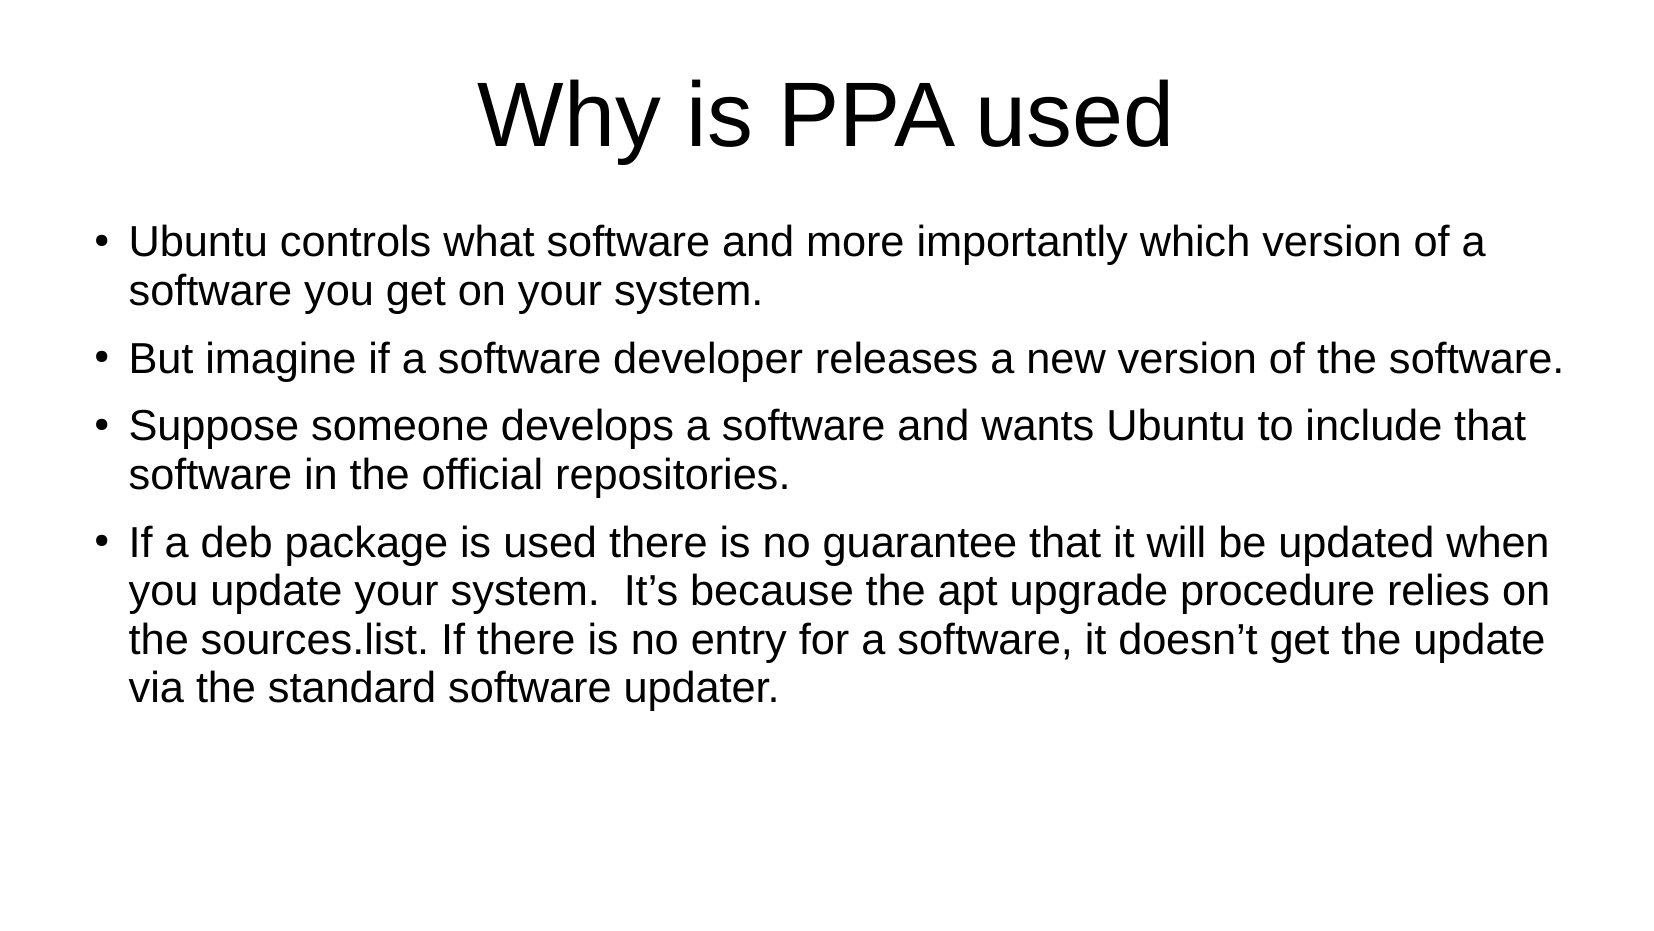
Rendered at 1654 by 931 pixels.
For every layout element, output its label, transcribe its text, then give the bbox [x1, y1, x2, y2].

list Ubuntu controls what software and more importantly which version of a software you get on your system. But imagine if a software developer releases a new version of the software. Suppose someone develops a software and wants Ubuntu to include that software in the official repositories. If a deb package is used there is no guarantee that it will be updated when you update your system. It’s because the apt upgrade procedure relies on the sources.list. If there is no entry for a software, it doesn’t get the update via the standard software updater. [82, 217, 1571, 758]
title Why is PPA used [82, 37, 1571, 193]
